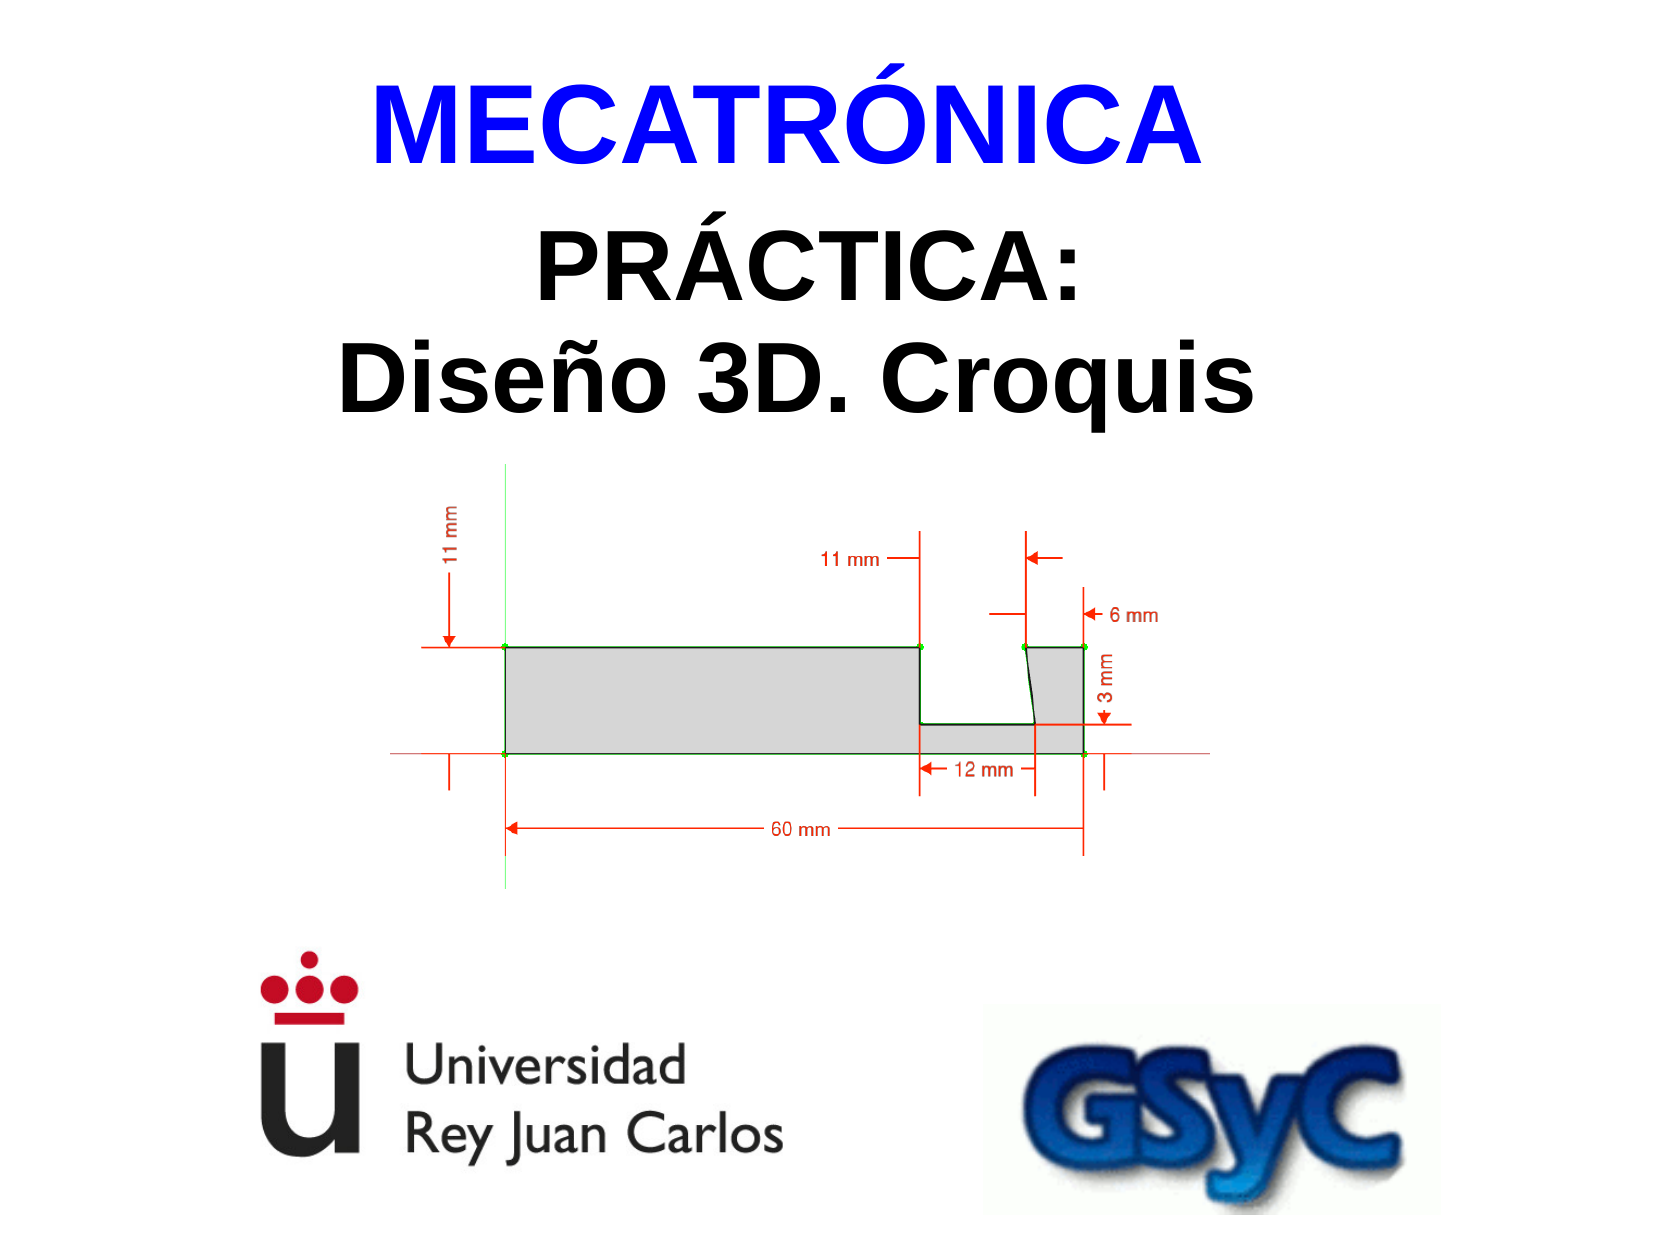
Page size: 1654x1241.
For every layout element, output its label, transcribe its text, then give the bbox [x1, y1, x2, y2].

title MECATRÓNICA [45, 39, 1531, 211]
picture [390, 464, 1210, 889]
picture [983, 1004, 1441, 1216]
title PRÁCTICA: Diseño 3D. Croquis [135, 210, 1486, 434]
picture [226, 929, 811, 1186]
